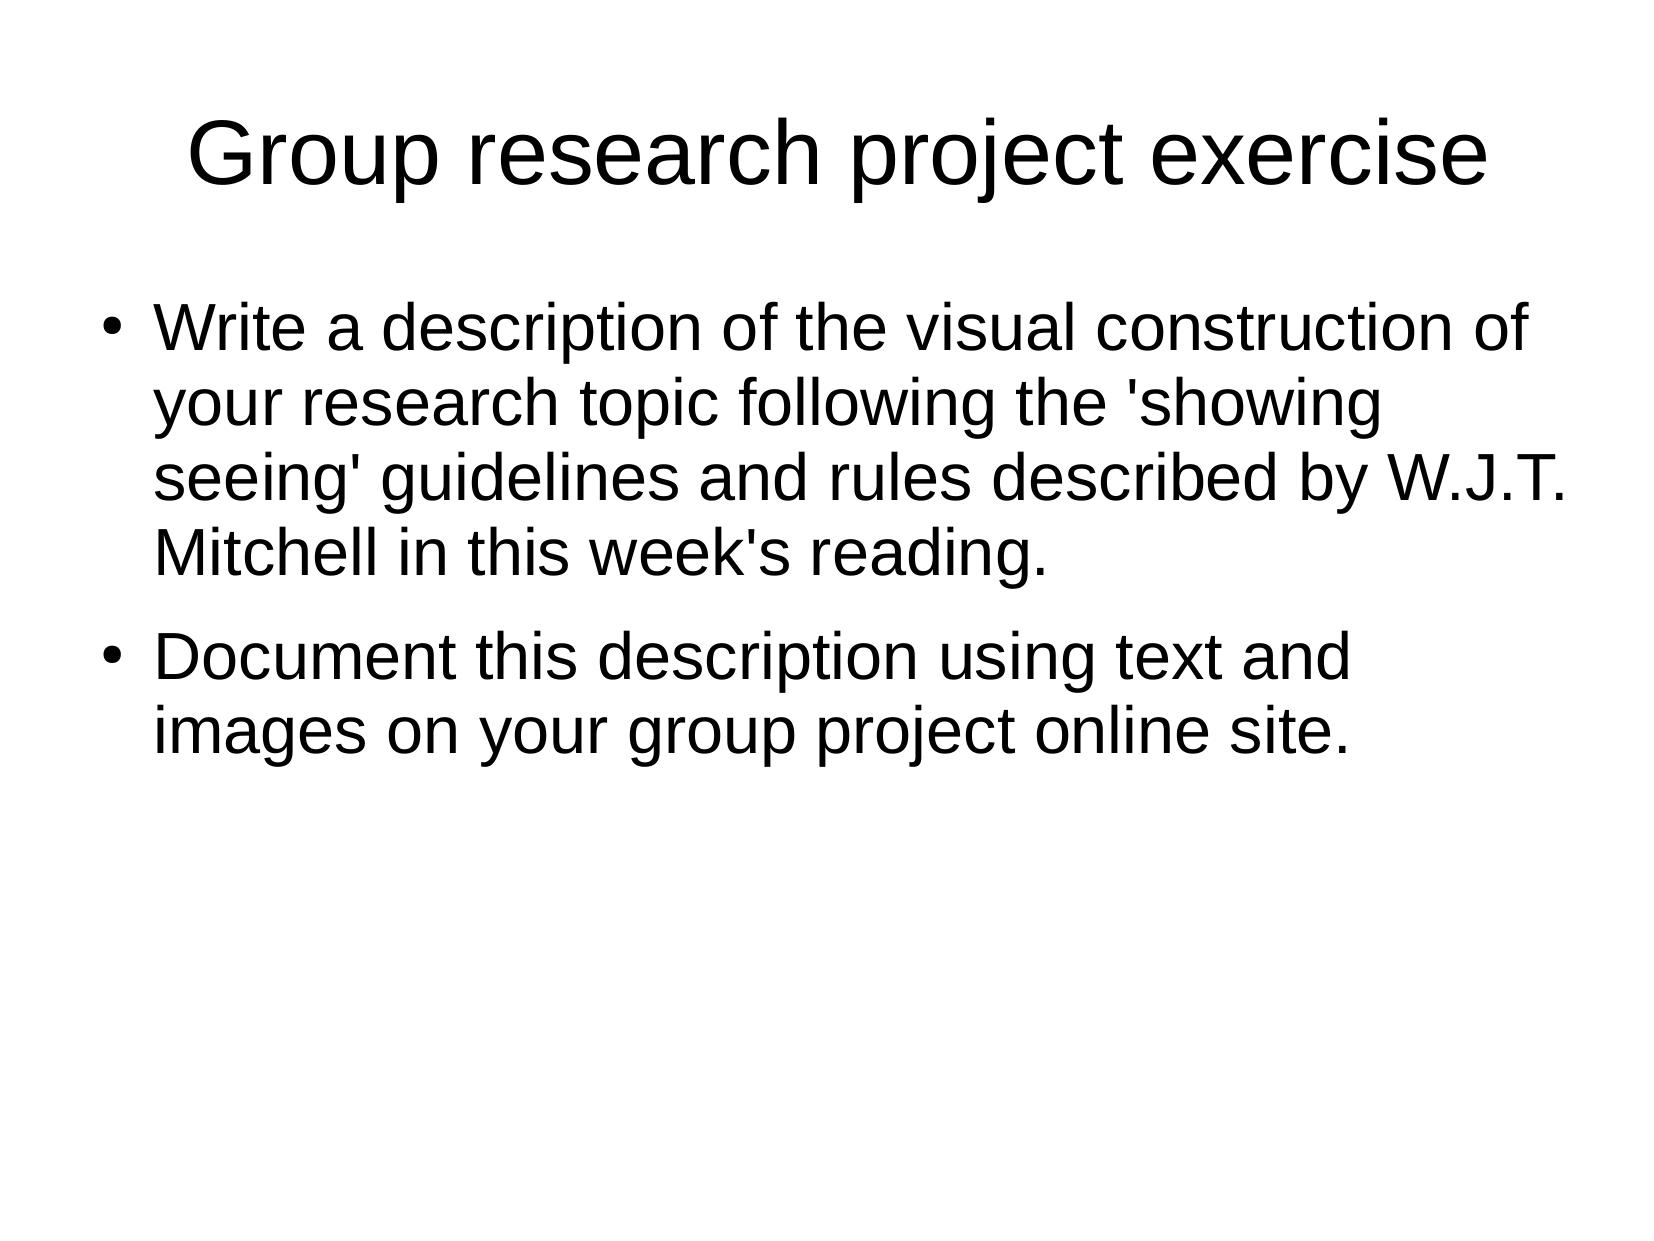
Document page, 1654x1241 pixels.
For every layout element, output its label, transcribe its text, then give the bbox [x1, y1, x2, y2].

list Write a description of the visual construction of your research topic following the 'showing seeing' guidelines and rules described by W.J.T. Mitchell in this week's reading. Document this description using text and images on your group project online site. [82, 290, 1571, 1010]
title Group research project exercise [82, 49, 1571, 257]
